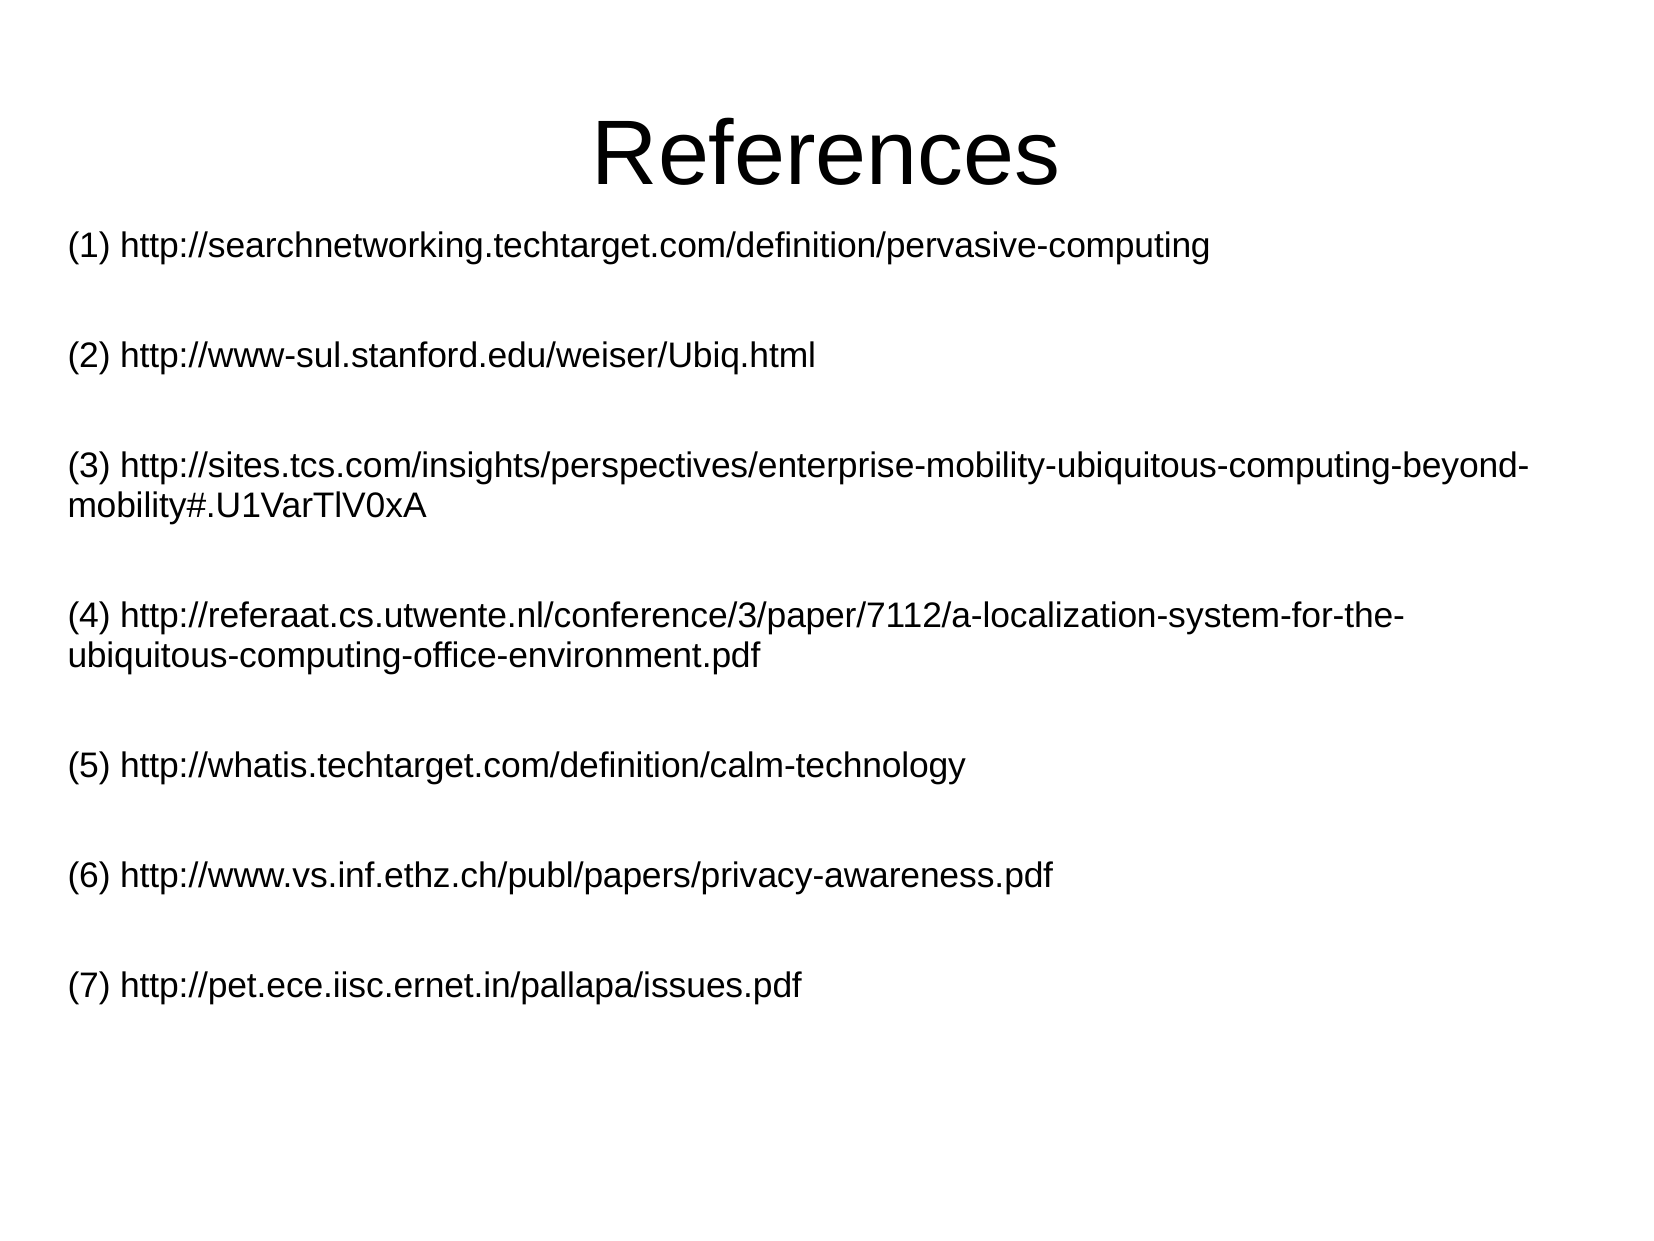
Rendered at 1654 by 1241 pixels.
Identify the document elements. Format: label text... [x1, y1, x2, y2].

title References [82, 49, 1571, 225]
list (1) http://searchnetworking.techtarget.com/definition/pervasive-computing (2) http://www-sul.stanford.edu/weiser/Ubiq.html (3) http://sites.tcs.com/insights/perspectives/enterprise-mobility-ubiquitous-computing-beyond-mobility#.U1VarTlV0xA (4) http://referaat.cs.utwente.nl/conference/3/paper/7112/a-localization-system-for-the-ubiquitous-computing-office-environment.pdf (5) http://whatis.techtarget.com/definition/calm-technology (6) http://www.vs.inf.ethz.ch/publ/papers/privacy-awareness.pdf (7) http://pet.ece.iisc.ernet.in/pallapa/issues.pdf [29, 225, 1571, 1010]
